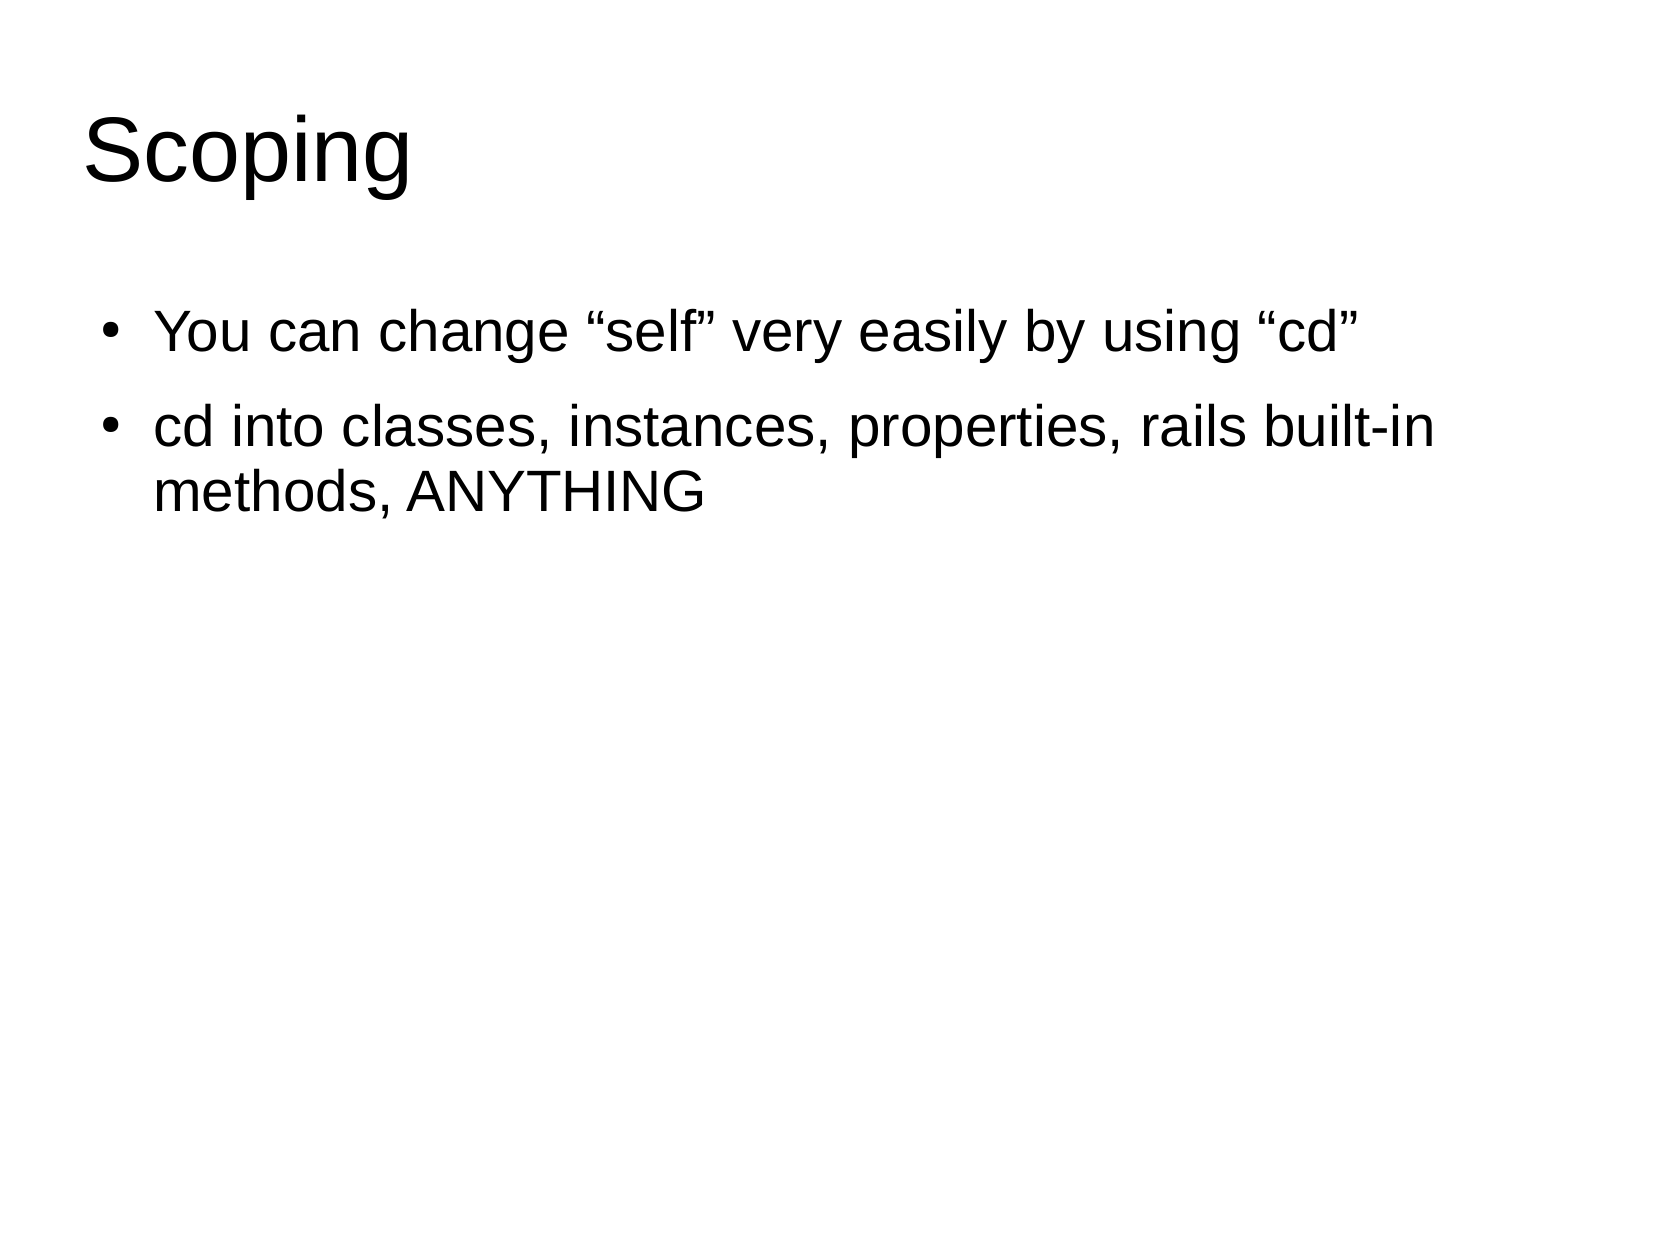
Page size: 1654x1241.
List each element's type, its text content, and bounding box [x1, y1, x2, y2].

title Scoping [82, 47, 1235, 252]
list You can change “self” very easily by using “cd” cd into classes, instances, properties, rails built-in methods, ANYTHING [82, 299, 1571, 1019]
